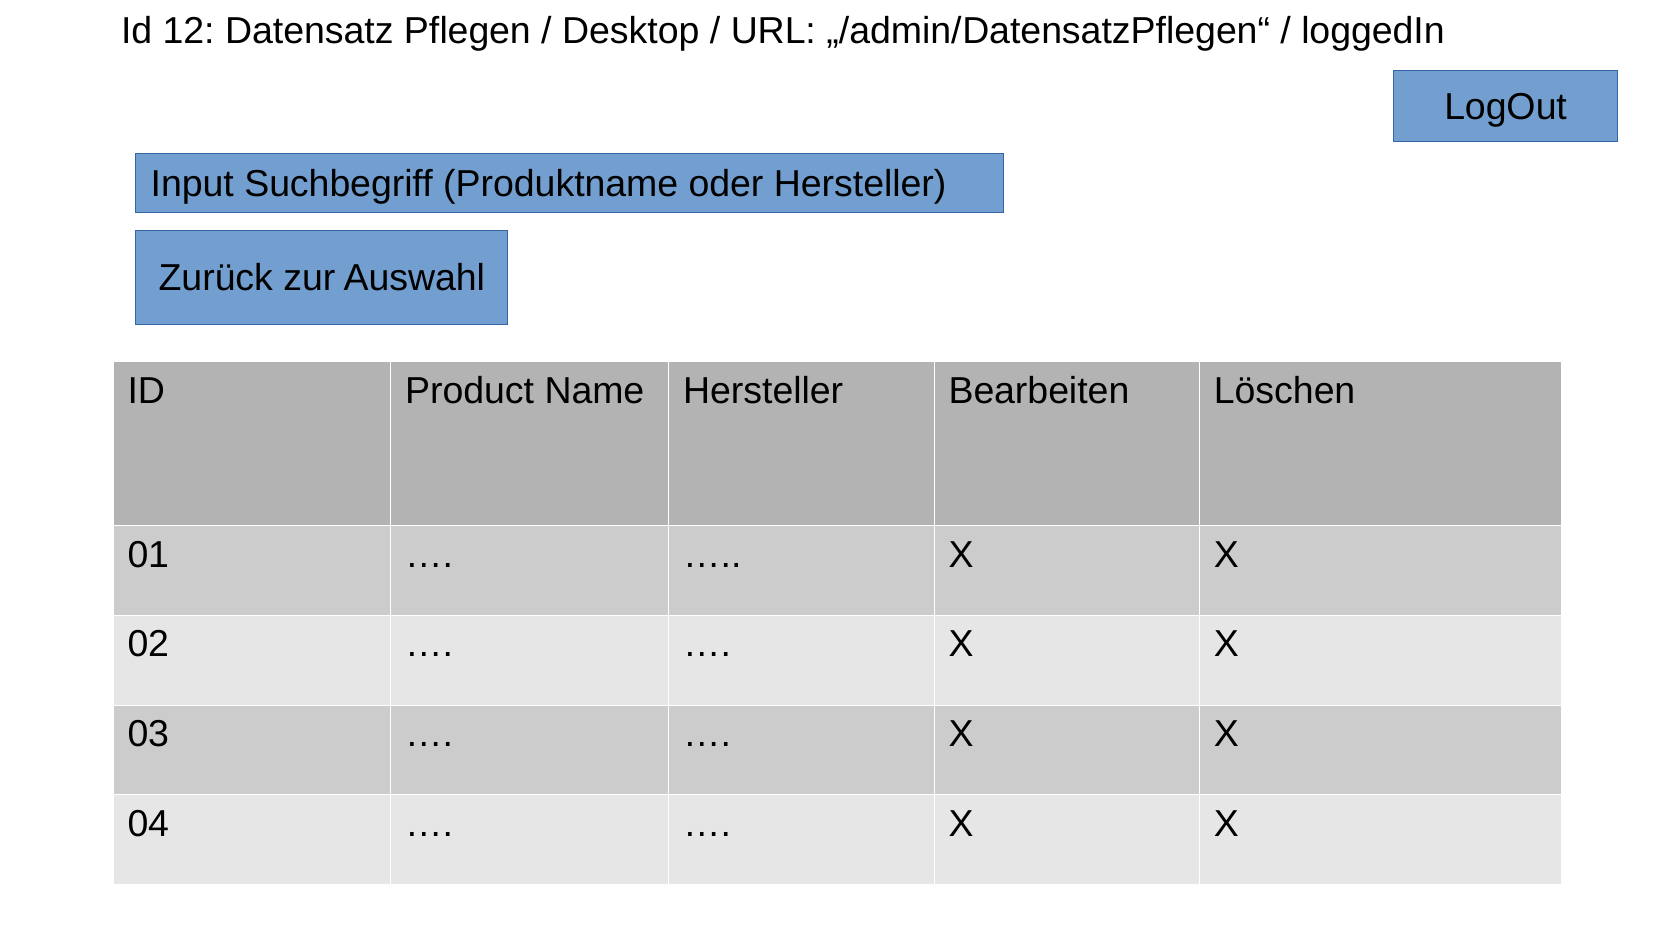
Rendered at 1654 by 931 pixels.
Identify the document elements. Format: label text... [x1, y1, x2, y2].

table_header Bearbeiten [935, 362, 1199, 525]
table_cell …. [391, 616, 668, 705]
table_header ID [114, 362, 390, 525]
table_cell X [935, 616, 1199, 705]
table_cell X [1200, 795, 1561, 884]
text_box Id 12: Datensatz Pflegen / Desktop / URL: „/admin/DatensatzPflegen“ / loggedIn [106, 2, 1560, 59]
table_cell …. [391, 795, 668, 884]
table_cell …. [391, 706, 668, 794]
table_cell X [1200, 706, 1561, 794]
text_box Zurück zur Auswahl [135, 230, 508, 325]
table_cell X [935, 526, 1199, 615]
table_cell …. [669, 706, 934, 794]
table_header Product Name [391, 362, 668, 525]
table_cell 04 [114, 795, 390, 884]
table_cell X [1200, 616, 1561, 705]
table_cell …. [391, 526, 668, 615]
table_cell 01 [114, 526, 390, 615]
table_cell X [935, 795, 1199, 884]
table_cell …. [669, 795, 934, 884]
table_cell …. [669, 616, 934, 705]
table_header Hersteller [669, 362, 934, 525]
table_cell X [935, 706, 1199, 794]
text_box Input Suchbegriff (Produktname oder Hersteller) [135, 153, 1004, 213]
table_cell ….. [669, 526, 934, 615]
table_cell 02 [114, 616, 390, 705]
table_cell 03 [114, 706, 390, 794]
table_header Löschen [1200, 362, 1561, 525]
table_cell X [1200, 526, 1561, 615]
text_box LogOut [1393, 70, 1618, 142]
